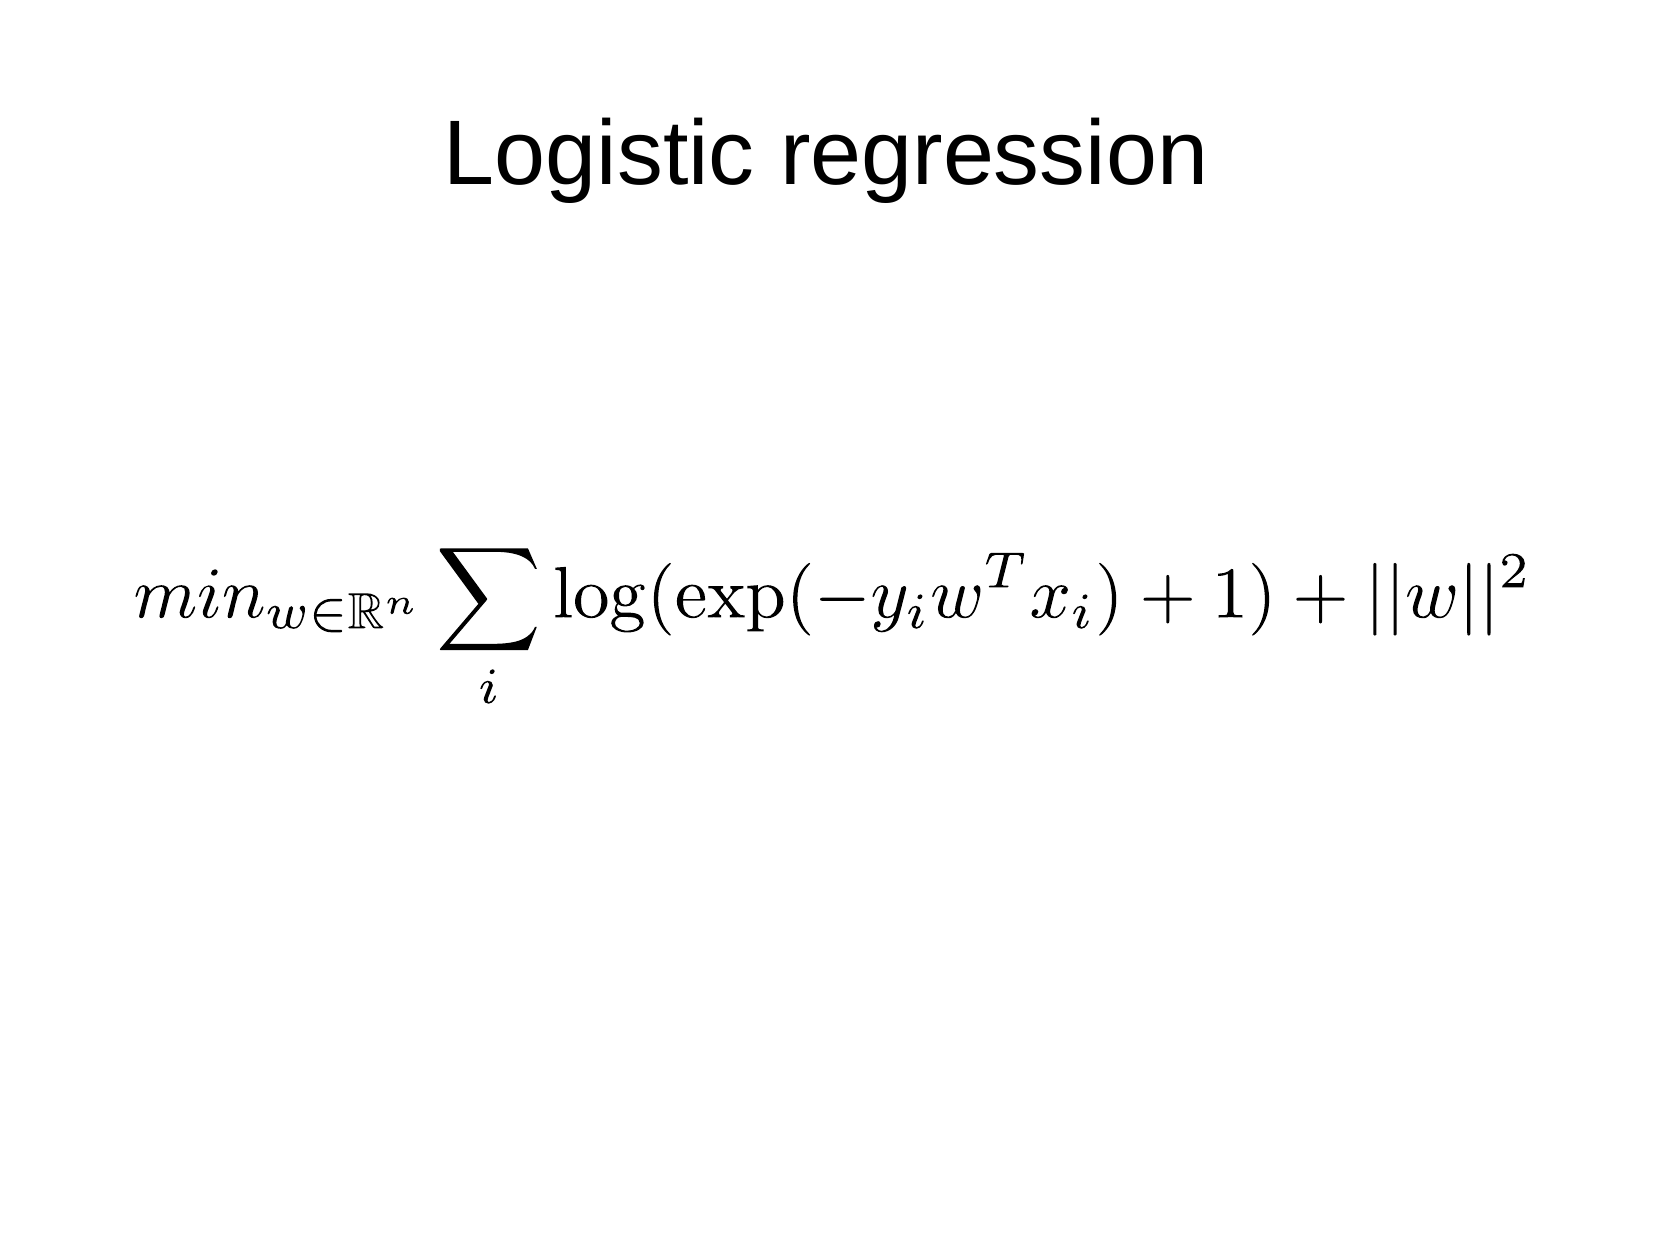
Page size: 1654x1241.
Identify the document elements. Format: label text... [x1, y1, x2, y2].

title Logistic regression [82, 49, 1571, 257]
text_box [133, 541, 1528, 704]
